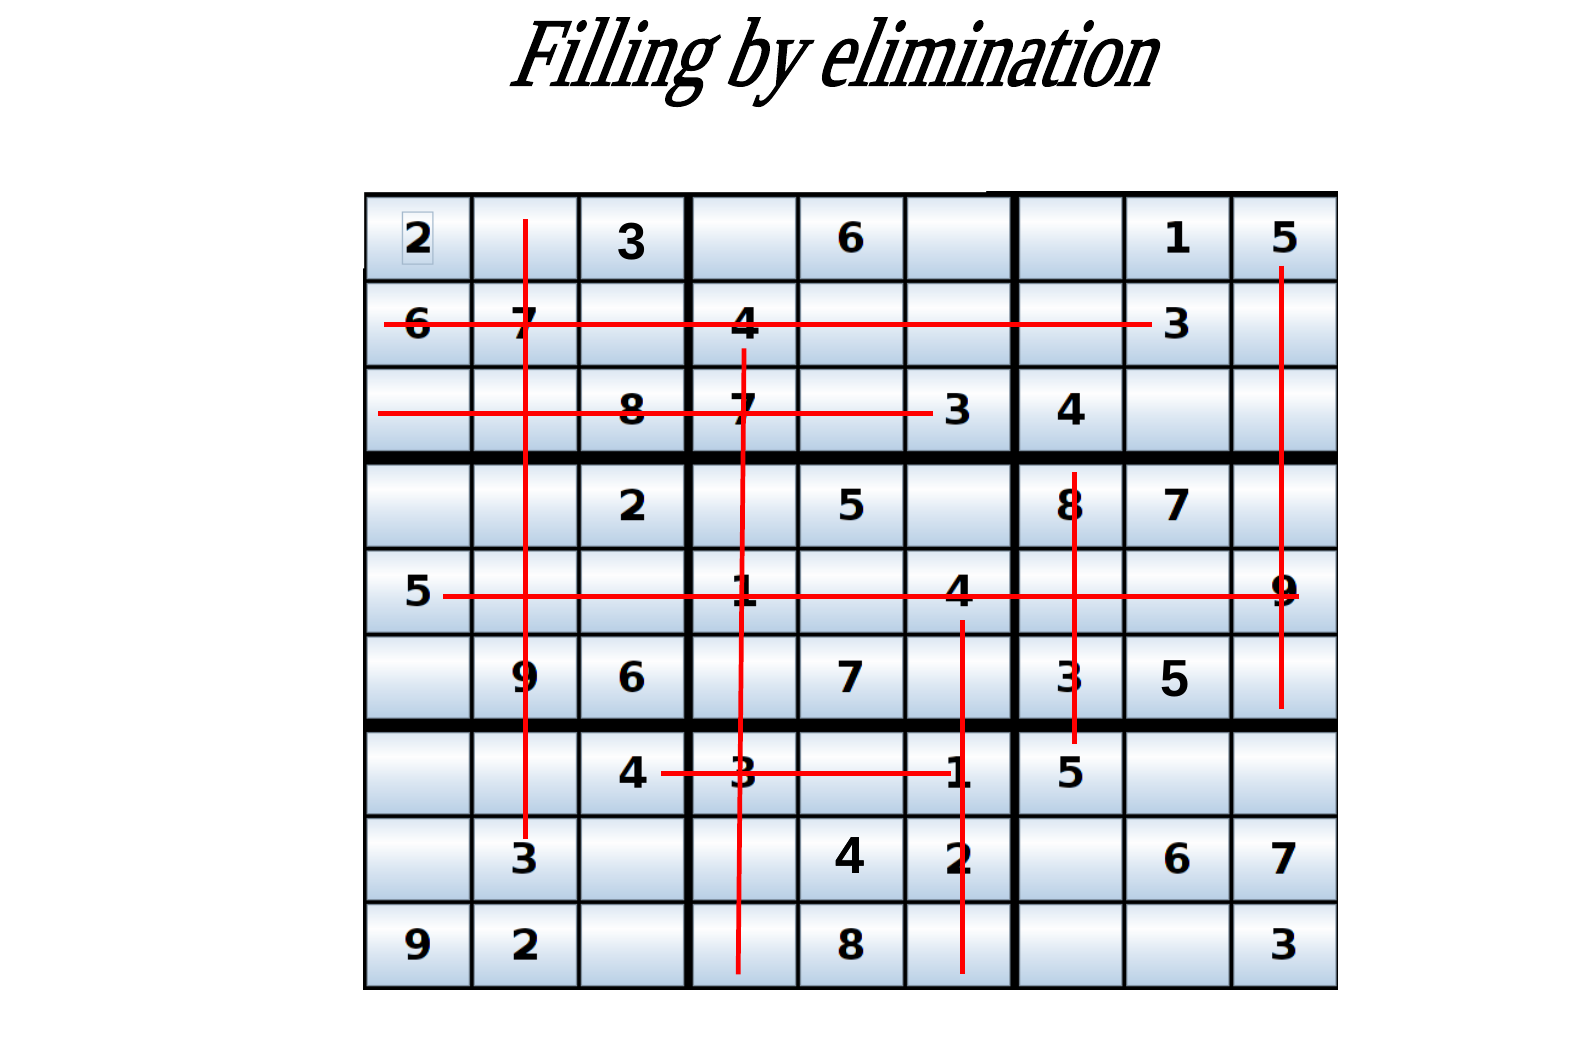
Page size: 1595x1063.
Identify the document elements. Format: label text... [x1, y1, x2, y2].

text_box Filling by elimination [947, 40, 977, 86]
text_box 5 [1145, 641, 1235, 715]
text_box Filling by elimination [889, 39, 955, 86]
text_box Filling by elimination [848, 17, 887, 86]
text_box Filling by elimination [753, 40, 814, 107]
text_box Filling by elimination [665, 35, 721, 107]
text_box 4 [820, 818, 910, 892]
picture [363, 191, 1338, 990]
text_box Filling by elimination [591, 17, 630, 86]
text_box Filling by elimination [1042, 30, 1087, 87]
text_box Filling by elimination [1008, 39, 1045, 87]
text_box Filling by elimination [967, 39, 1013, 86]
text_box Filling by elimination [510, 21, 572, 86]
text_box Filling by elimination [611, 40, 641, 86]
text_box Filling by elimination [1114, 39, 1160, 86]
text_box Filling by elimination [570, 17, 609, 86]
text_box 3 [602, 204, 691, 278]
text_box Filling by elimination [632, 39, 677, 86]
text_box Filling by elimination [869, 40, 899, 86]
text_box Filling by elimination [822, 39, 858, 87]
text_box Filling by elimination [728, 17, 770, 87]
text_box Filling by elimination [1084, 39, 1123, 87]
text_box Filling by elimination [550, 40, 580, 86]
